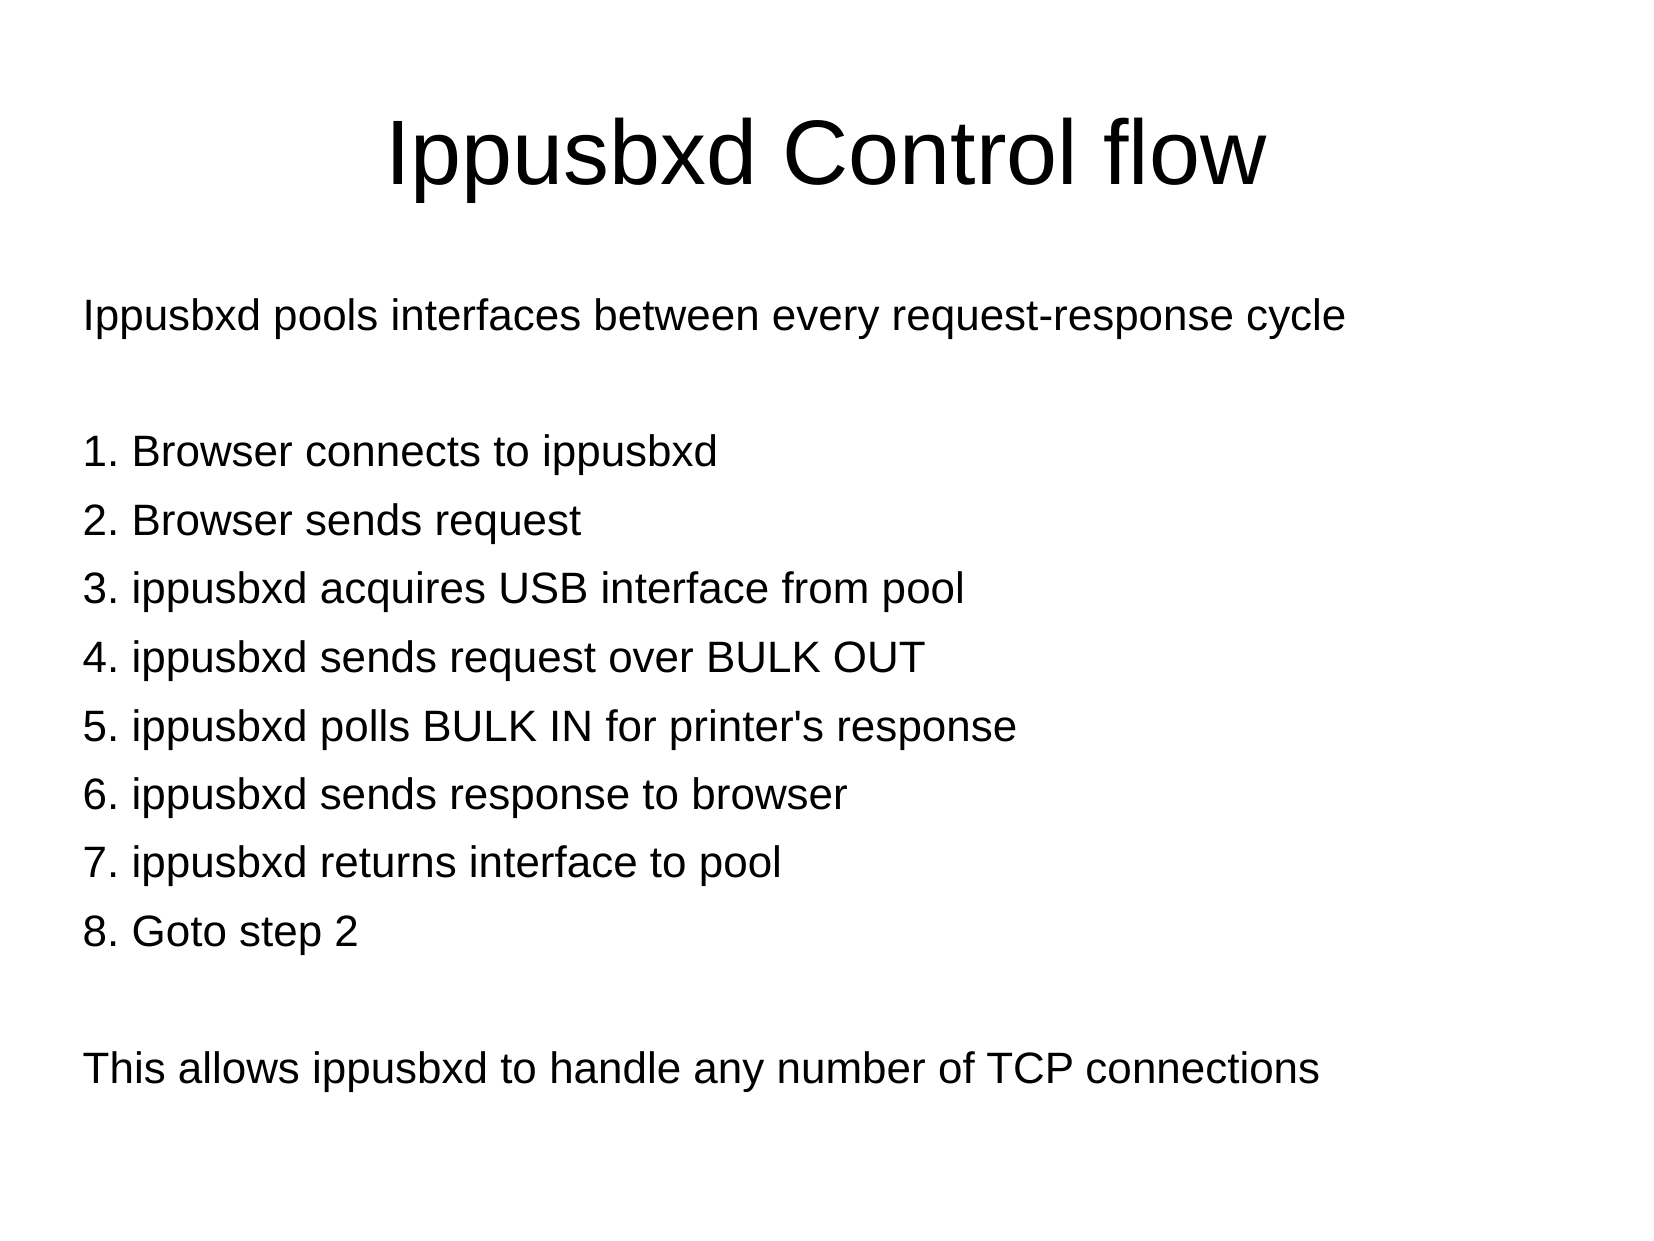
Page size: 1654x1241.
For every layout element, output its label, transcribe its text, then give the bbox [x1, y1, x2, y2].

list Ippusbxd pools interfaces between every request-response cycle 1. Browser connects to ippusbxd 2. Browser sends request 3. ippusbxd acquires USB interface from pool 4. ippusbxd sends request over BULK OUT 5. ippusbxd polls BULK IN for printer's response 6. ippusbxd sends response to browser 7. ippusbxd returns interface to pool 8. Goto step 2 This allows ippusbxd to handle any number of TCP connections [82, 290, 1571, 1099]
title Ippusbxd Control flow [82, 49, 1571, 257]
